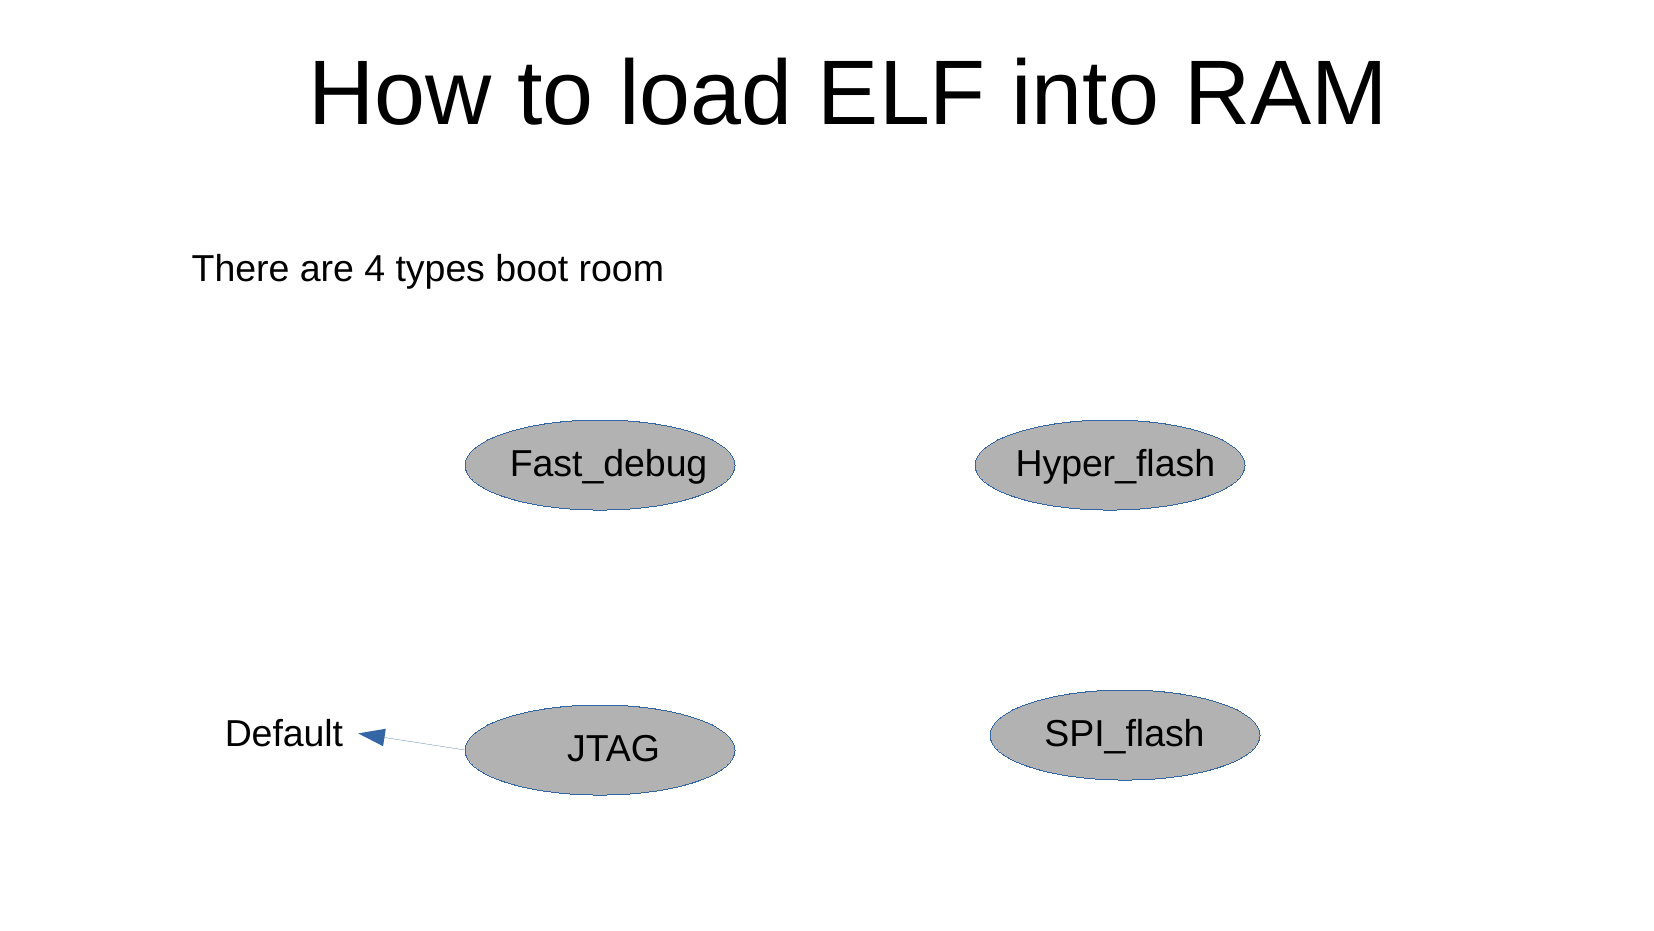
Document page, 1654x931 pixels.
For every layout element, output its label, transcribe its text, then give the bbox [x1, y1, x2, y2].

text_box SPI_flash [1029, 705, 1231, 762]
text_box Fast_debug [495, 435, 723, 492]
text_box [975, 438, 1000, 492]
text_box [990, 690, 1261, 781]
text_box There are 4 types boot room [176, 240, 680, 297]
text_box JTAG [552, 720, 676, 777]
text_box Default [210, 705, 359, 762]
text_box Hyper_flash [1000, 435, 1231, 492]
title How to load ELF into RAM [105, 15, 1594, 171]
text_box [723, 446, 736, 484]
text_box [1009, 420, 1211, 435]
text_box [499, 420, 701, 435]
text_box [1231, 445, 1246, 486]
text_box [1001, 492, 1219, 511]
text_box [465, 705, 736, 796]
text_box [465, 436, 709, 511]
